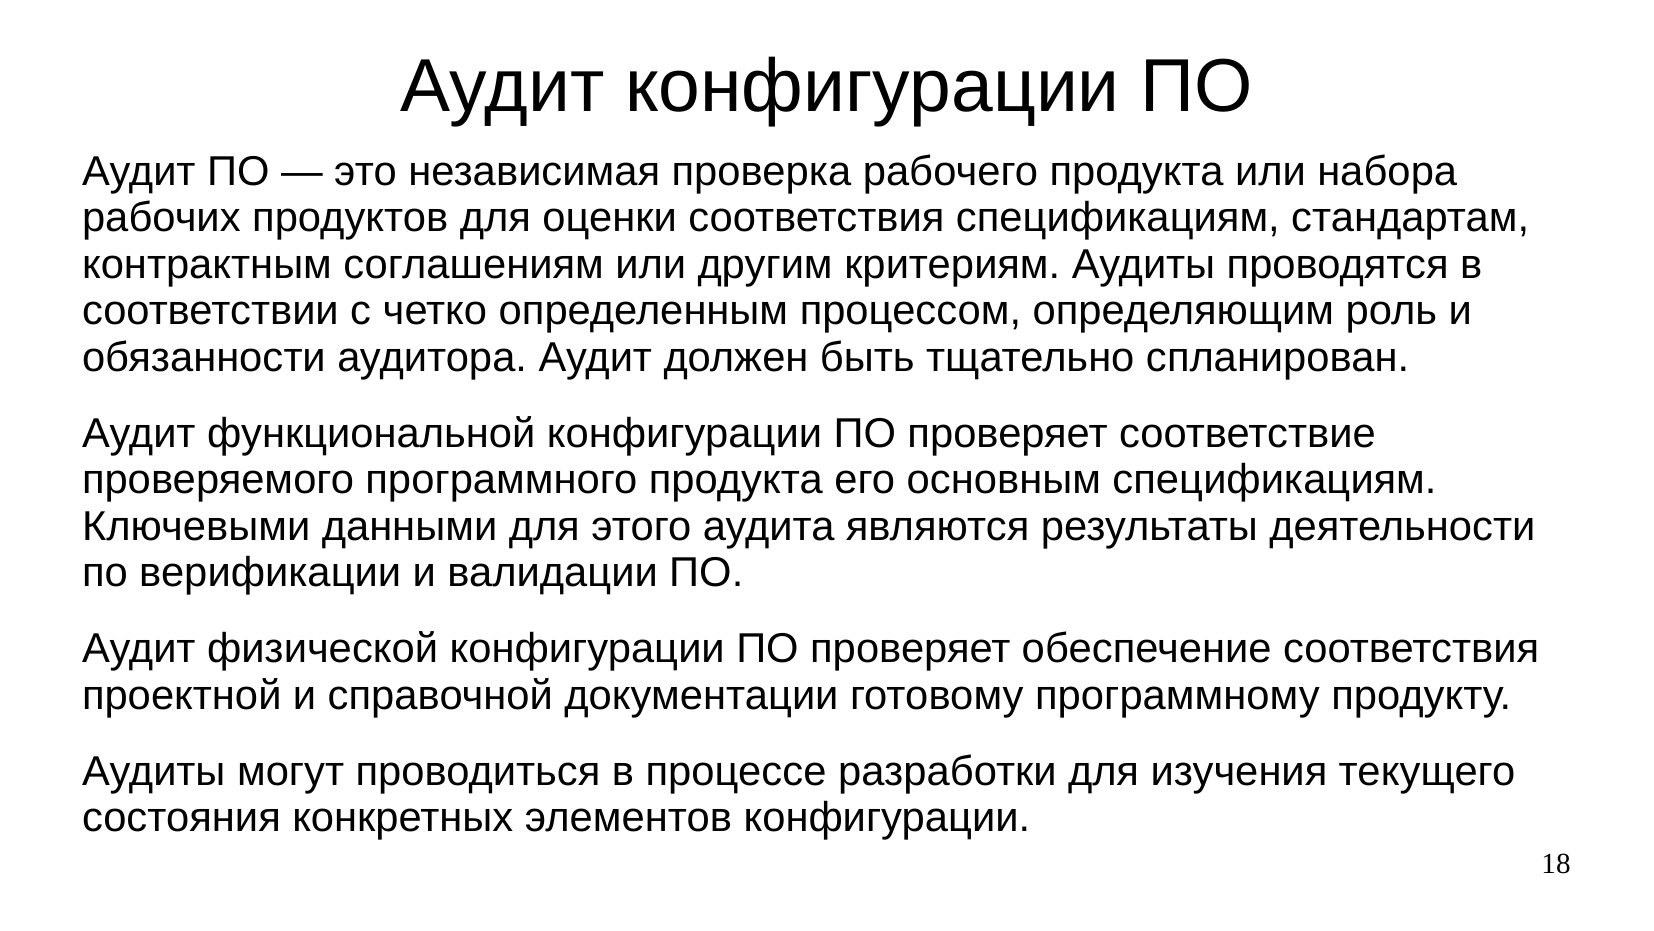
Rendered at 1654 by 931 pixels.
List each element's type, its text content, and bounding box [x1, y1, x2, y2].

title Аудит конфигурации ПО [82, 7, 1571, 147]
list Аудит ПО — это независимая проверка рабочего продукта или набора рабочих продуктов для оценки соответствия спецификациям, стандартам, контрактным соглашениям или другим критериям. Аудиты проводятся в соответствии с четко определенным процессом, определяющим роль и обязанности аудитора. Аудит должен быть тщательно спланирован. Аудит функциональной конфигурации ПО проверяет соответствие проверяемого программного продукта его основным спецификациям. Ключевыми данными для этого аудита являются результаты деятельности по верификации и валидации ПО. Аудит физической конфигурации ПО проверяет обеспечение соответствия проектной и справочной документации готовому программному продукту. Аудиты могут проводиться в процессе разработки для изучения текущего состояния конкретных элементов конфигурации. [82, 147, 1571, 931]
